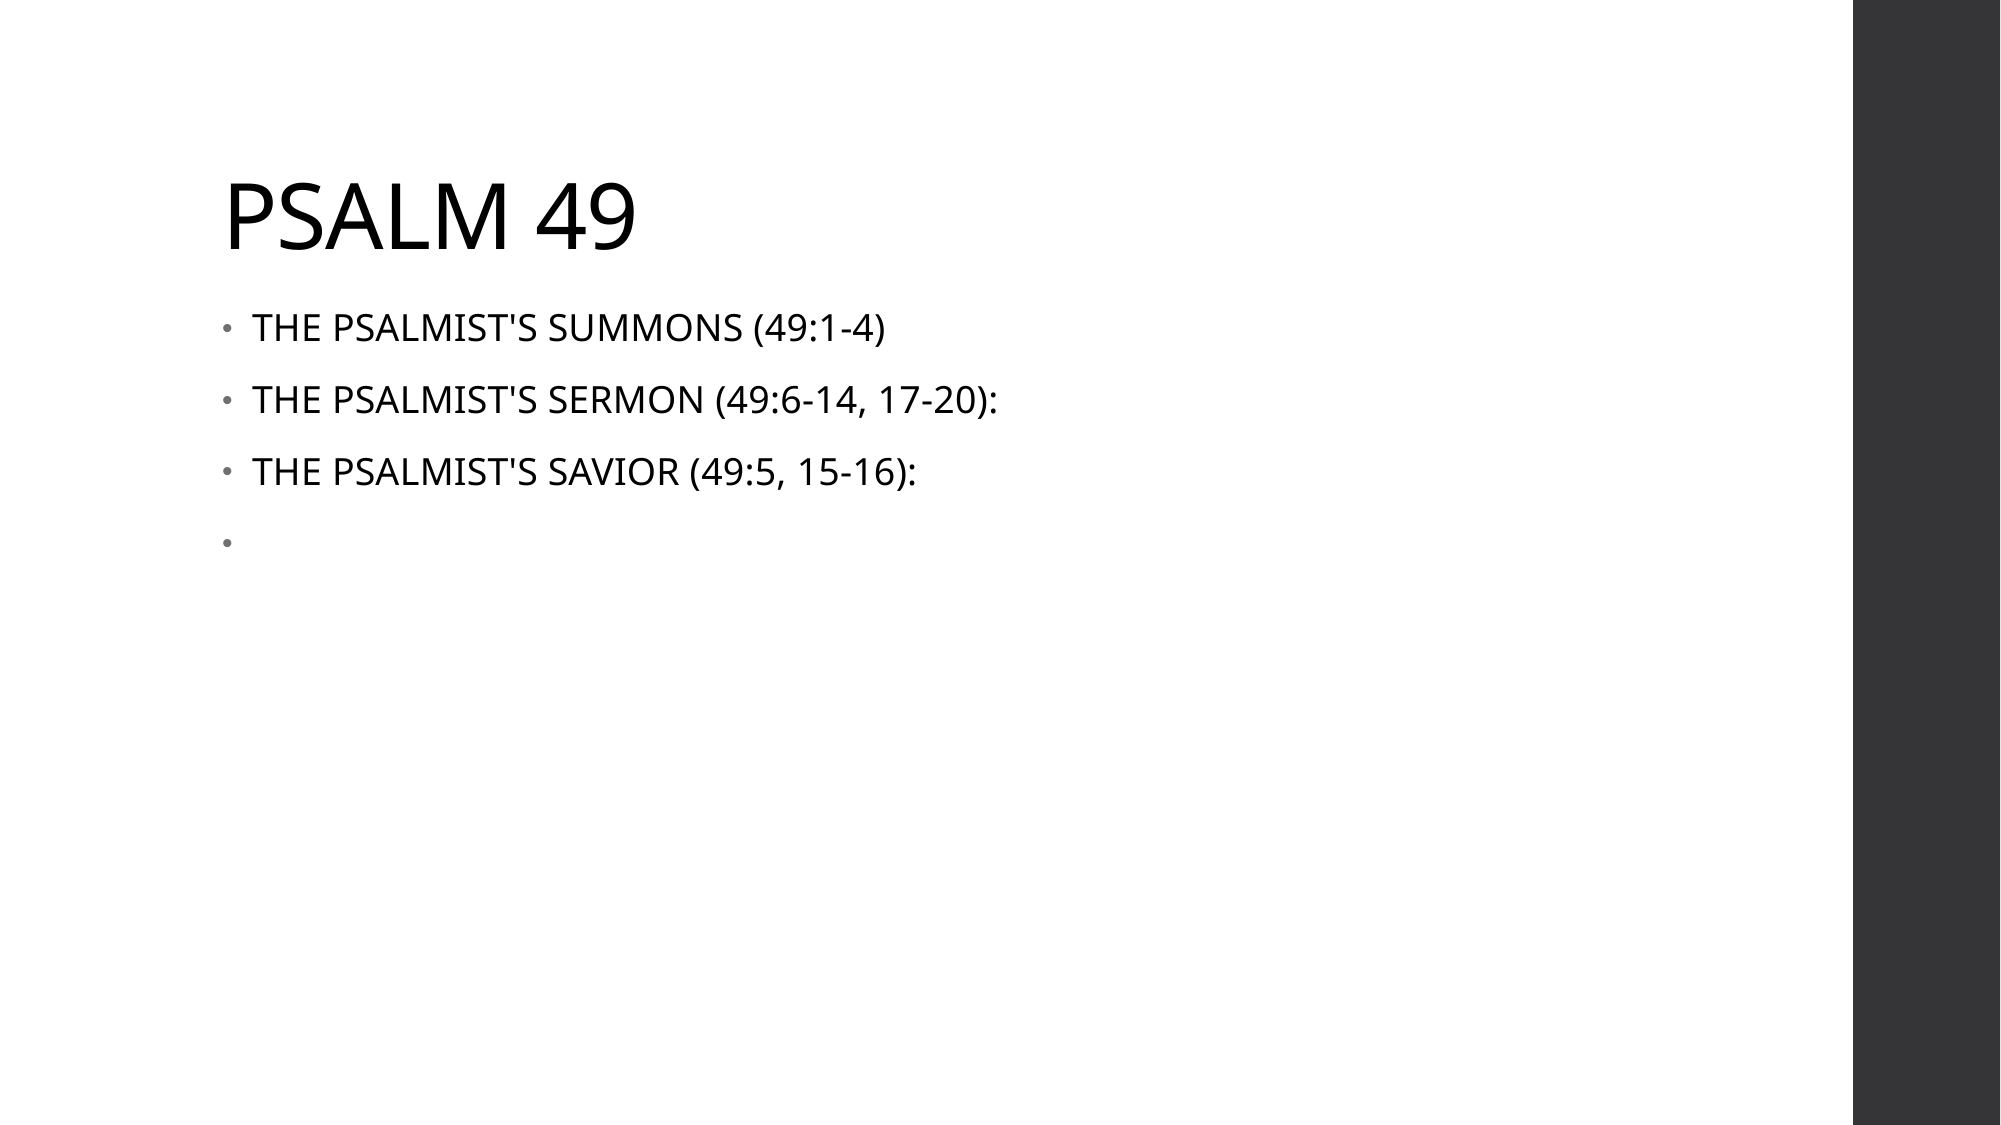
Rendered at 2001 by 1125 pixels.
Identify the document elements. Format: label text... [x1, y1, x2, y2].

title PSALM 49 [206, 60, 1797, 278]
list THE PSALMIST'S SUMMONS (49:1-4) THE PSALMIST'S SERMON (49:6-14, 17-20): THE PSALMIST'S SAVIOR (49:5, 15-16): [206, 299, 1617, 1014]
